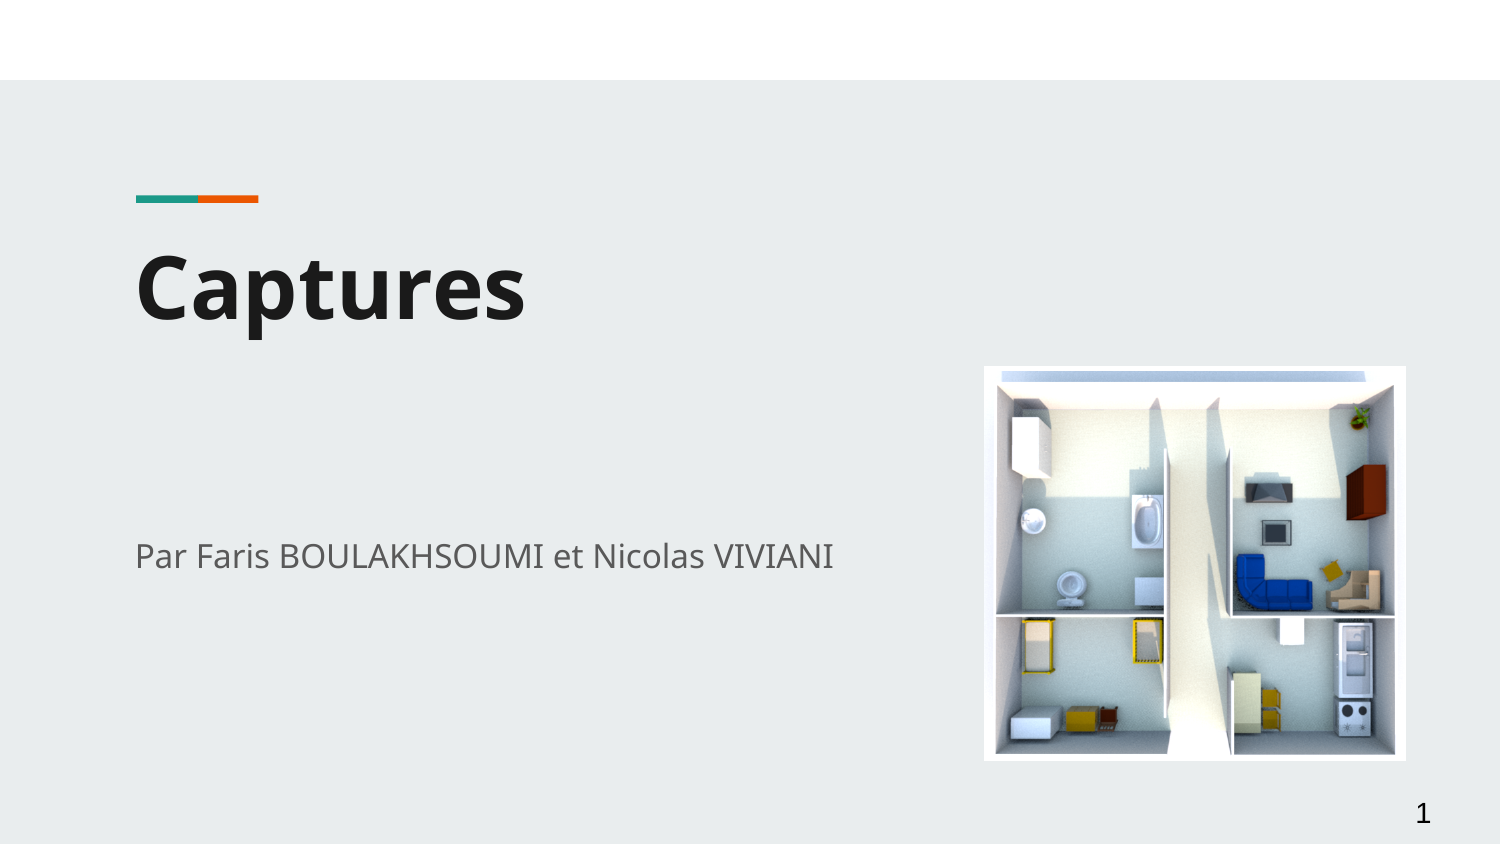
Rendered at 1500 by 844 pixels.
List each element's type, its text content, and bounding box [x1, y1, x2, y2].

picture [984, 366, 1406, 762]
title Captures [119, 216, 1381, 490]
subtitle Par Faris BOULAKHSOUMI et Nicolas VIVIANI [119, 520, 984, 610]
slide_number <numéro> [1400, 779, 1491, 844]
